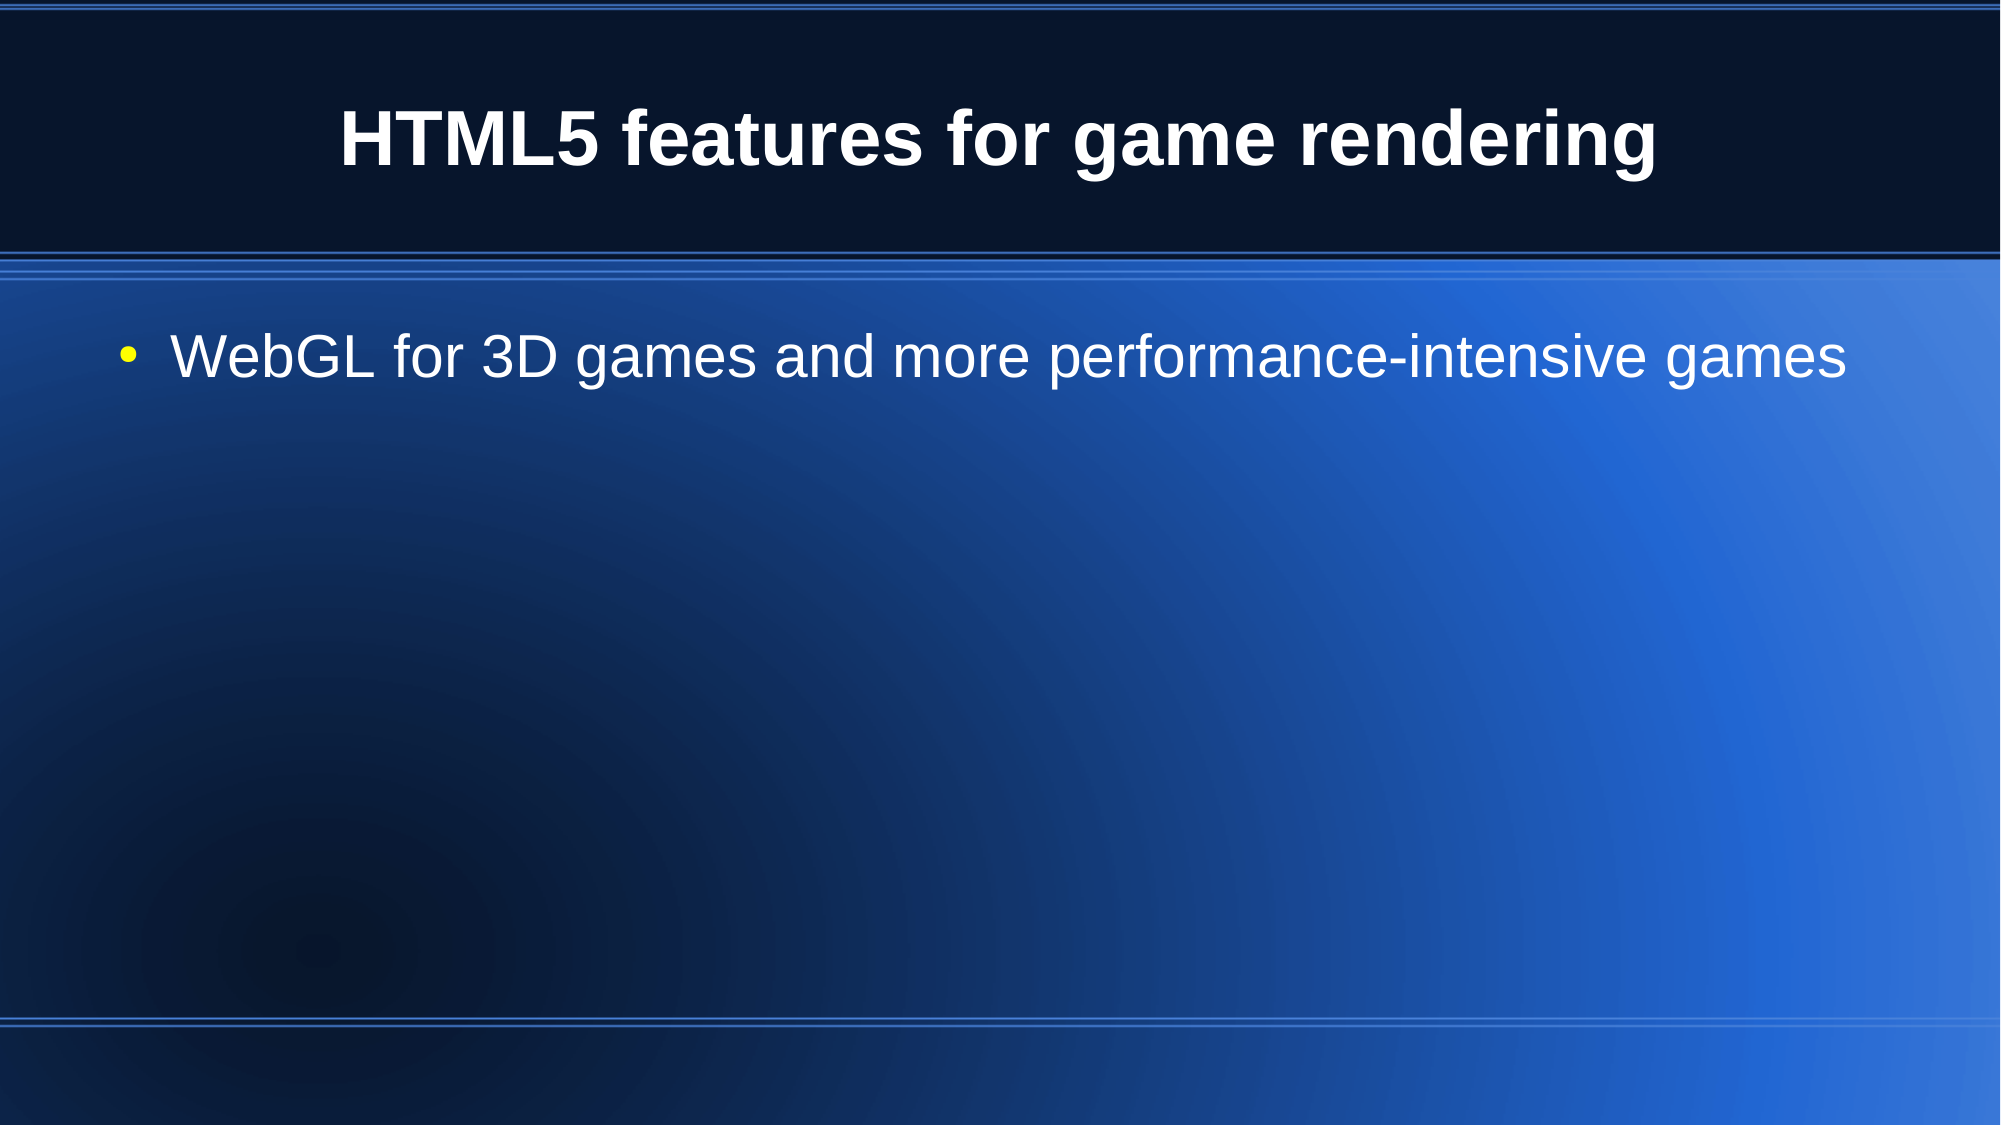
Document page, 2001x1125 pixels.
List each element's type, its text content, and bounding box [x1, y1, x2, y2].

list WebGL for 3D games and more performance-intensive games [99, 322, 1900, 959]
title HTML5 features for game rendering [99, 44, 1900, 233]
picture [0, 0, 2001, 1125]
